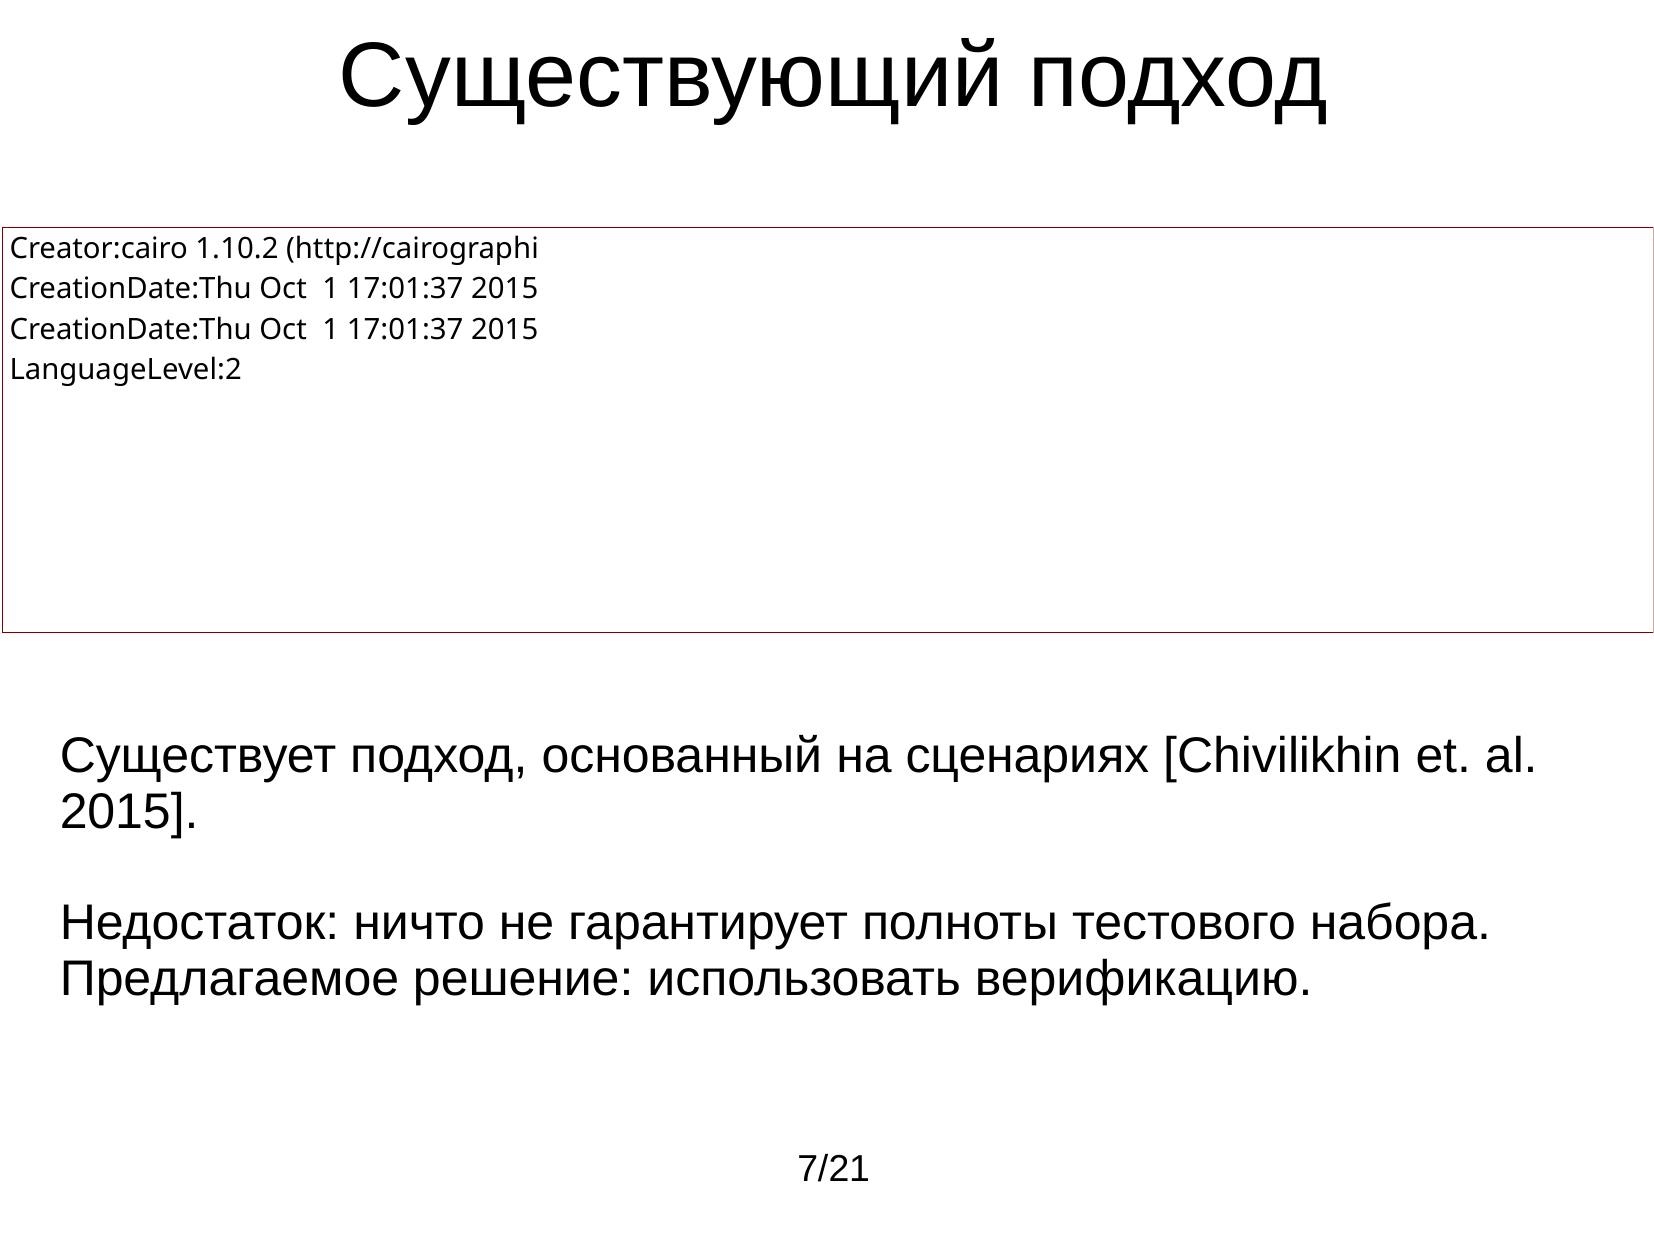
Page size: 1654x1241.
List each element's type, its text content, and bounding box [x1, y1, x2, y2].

title Существующий подход [90, 0, 1579, 166]
text_box Существует подход, основанный на сценариях [Chivilikhin et. al. 2015]. Недостаток: ничто не гарантирует полноты тестового набора. Предлагаемое решение: использовать верификацию. [45, 720, 1636, 1059]
picture [0, 225, 1654, 633]
text_box 7/21 [782, 1140, 886, 1197]
text_box [146, 744, 179, 802]
